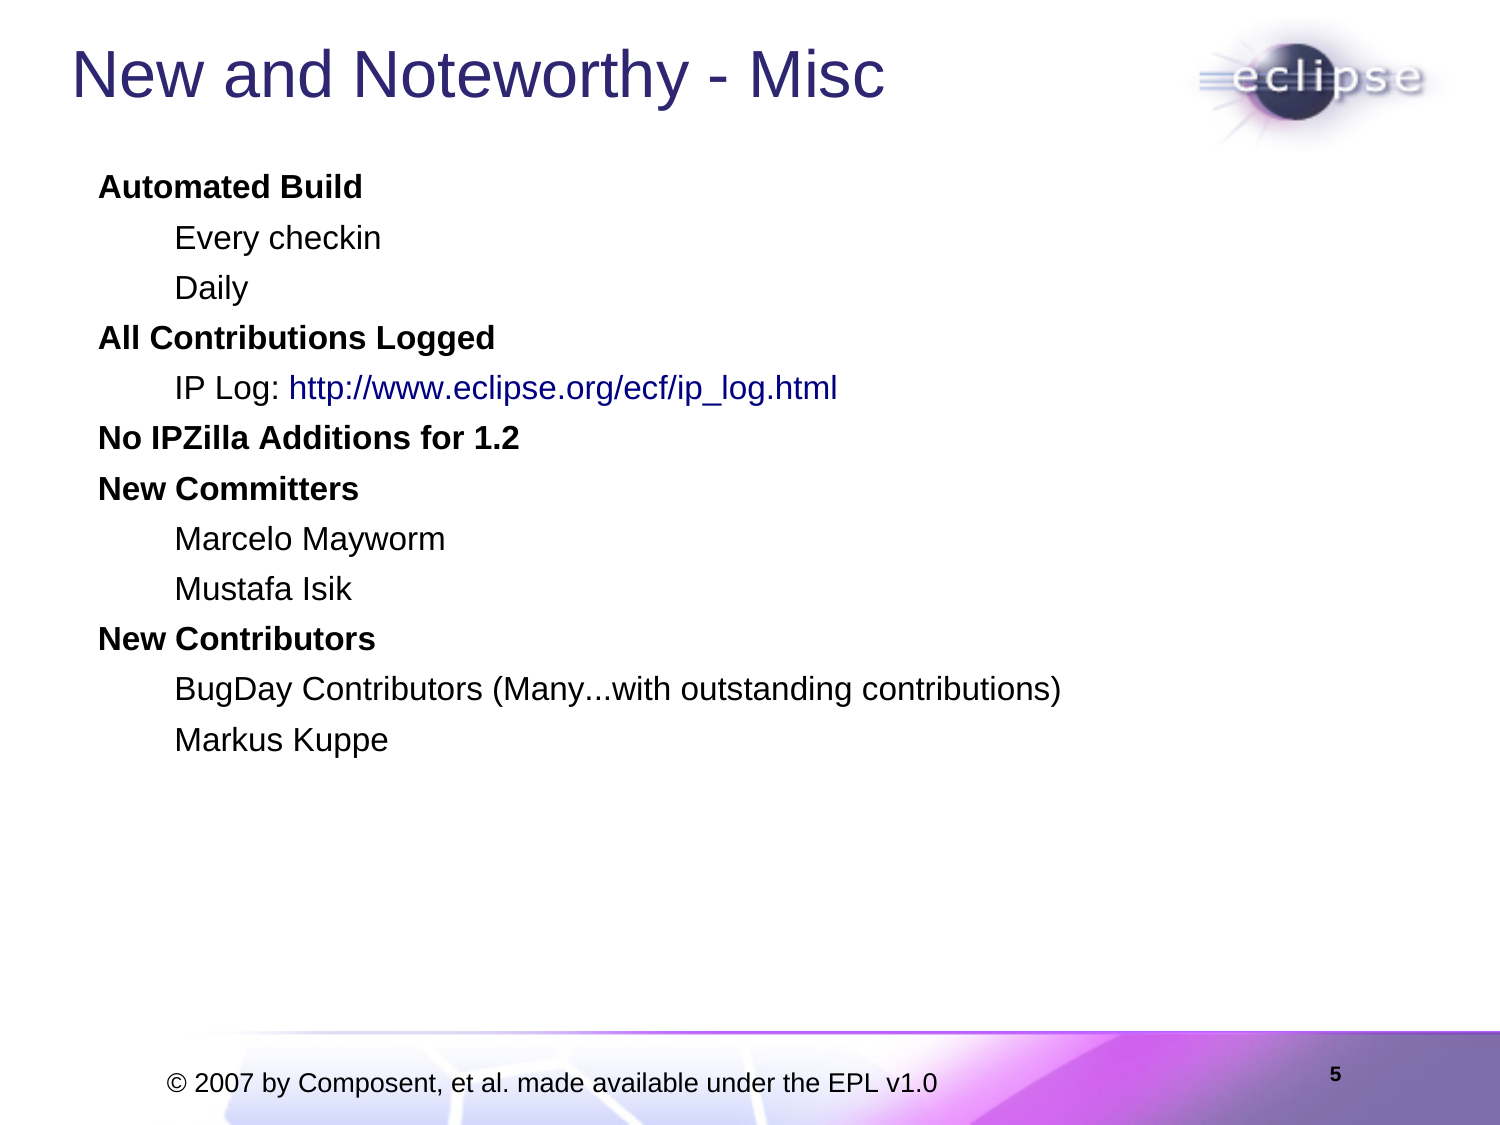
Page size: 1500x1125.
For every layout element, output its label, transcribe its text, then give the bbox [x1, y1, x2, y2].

list Automated Build Every checkin Daily All Contributions Logged IP Log: http://www.eclipse.org/ecf/ip_log.html No IPZilla Additions for 1.2 New Committers Marcelo Mayworm Mustafa Isik New Contributors BugDay Contributors (Many...with outstanding contributions) Markus Kuppe [97, 170, 1388, 1053]
title New and Noteworthy - Misc [56, 40, 1386, 131]
picture [1164, 17, 1465, 152]
picture [92, 1031, 1500, 1125]
